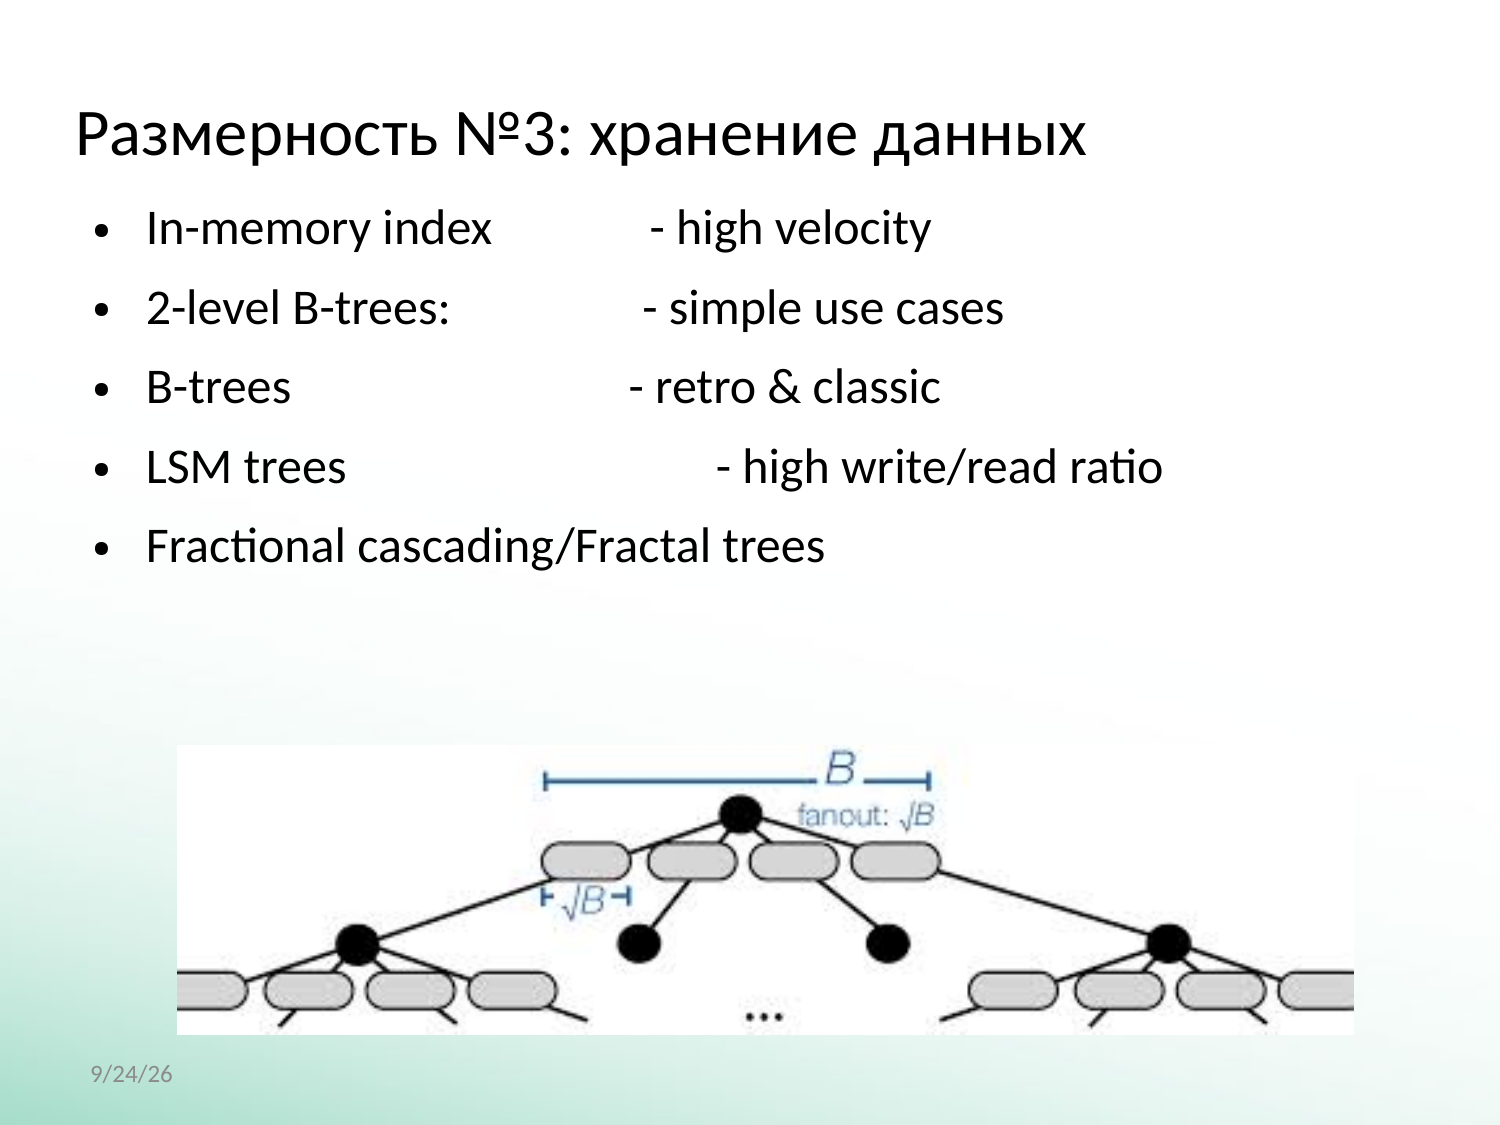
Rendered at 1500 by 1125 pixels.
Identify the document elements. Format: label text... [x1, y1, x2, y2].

picture [0, 0, 1500, 1125]
title Размерность №3: хранение данных [75, 45, 1425, 207]
list In-memory index - high velocity 2-level B-trees: - simple use cases B-trees - retro & classic LSM trees - high write/read ratio Fractional cascading/Fractal trees [75, 207, 1426, 736]
